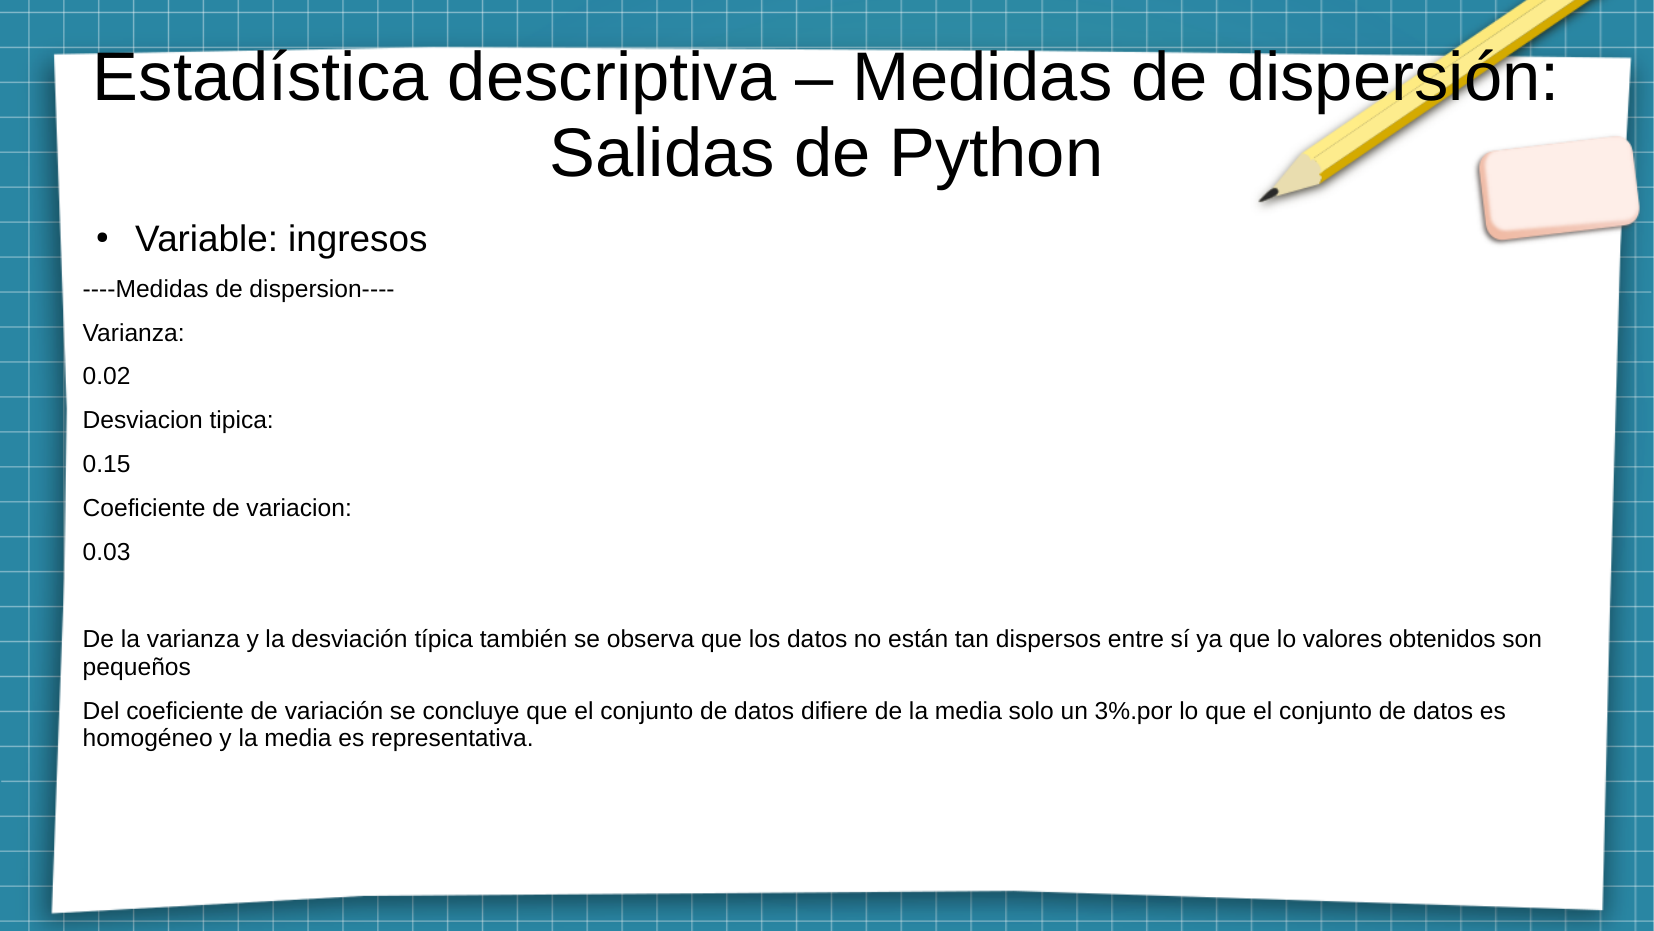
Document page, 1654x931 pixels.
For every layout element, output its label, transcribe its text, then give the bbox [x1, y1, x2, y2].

title Estadística descriptiva – Medidas de dispersión: Salidas de Python [82, 37, 1571, 193]
picture [0, 0, 1654, 931]
list Variable: ingresos ----Medidas de dispersion---- Varianza: 0.02 Desviacion tipica: 0.15 Coeficiente de variacion: 0.03 De la varianza y la desviación típica también se observa que los datos no están tan dispersos entre sí ya que lo valores obtenidos son pequeños Del coeficiente de variación se concluye que el conjunto de datos difiere de la media solo un 3%.por lo que el conjunto de datos es homogéneo y la media es representativa. [82, 217, 1571, 758]
